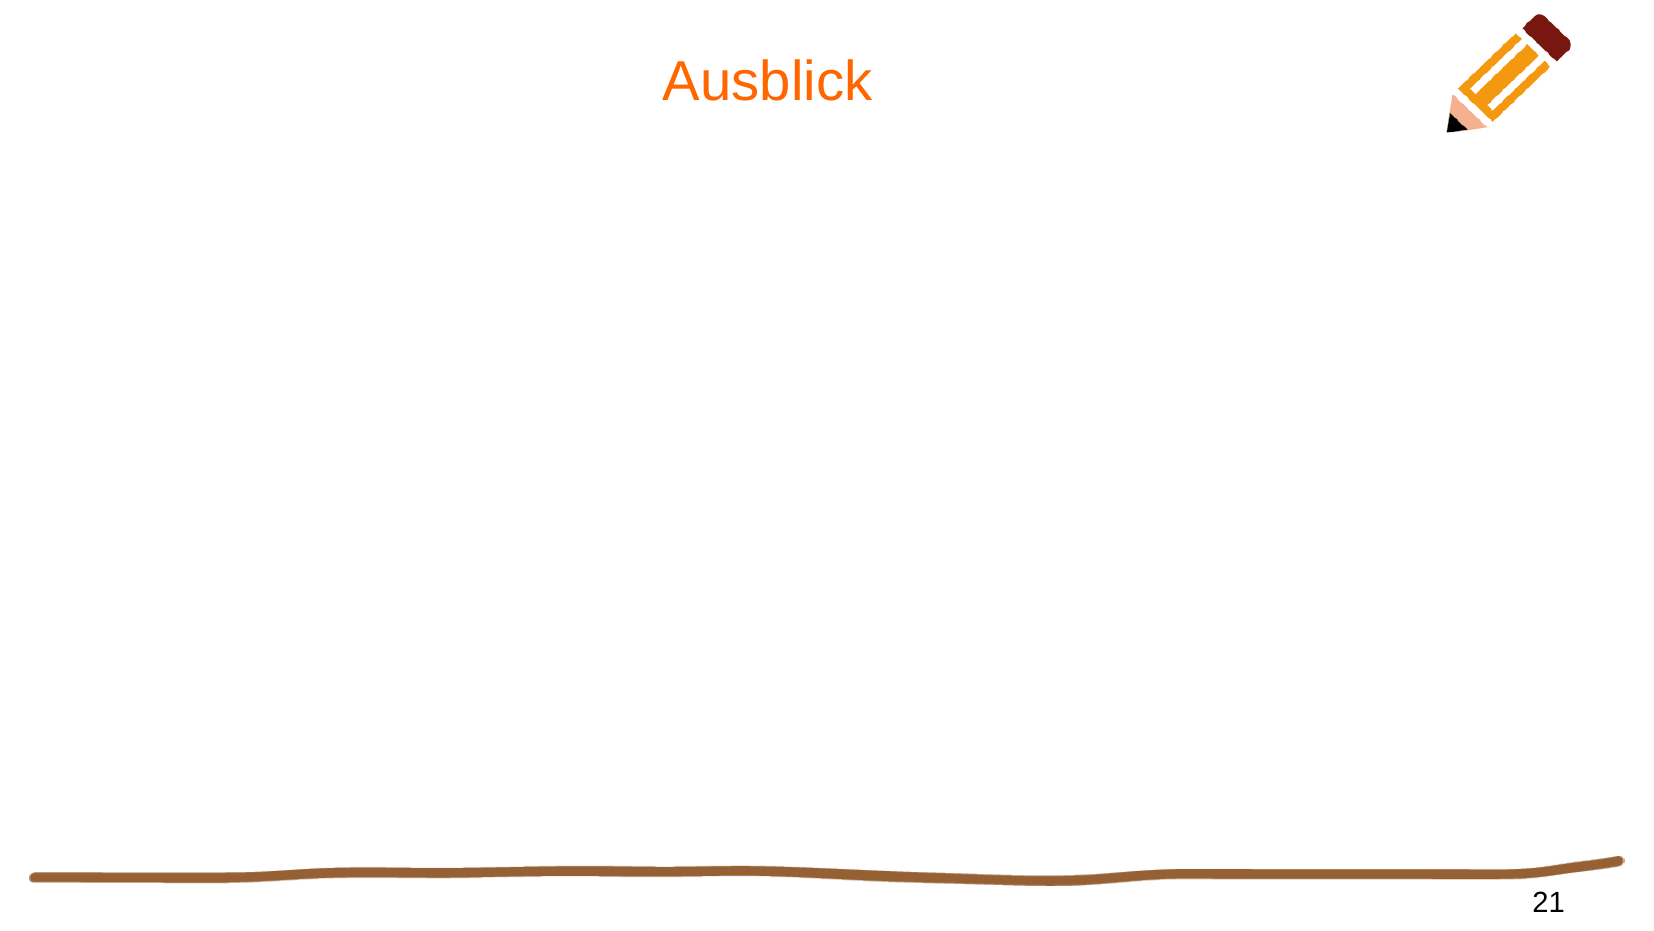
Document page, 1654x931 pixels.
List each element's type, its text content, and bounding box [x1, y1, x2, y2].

picture [1446, 14, 1571, 133]
picture [29, 856, 1625, 886]
title Ausblick [88, 29, 1447, 133]
